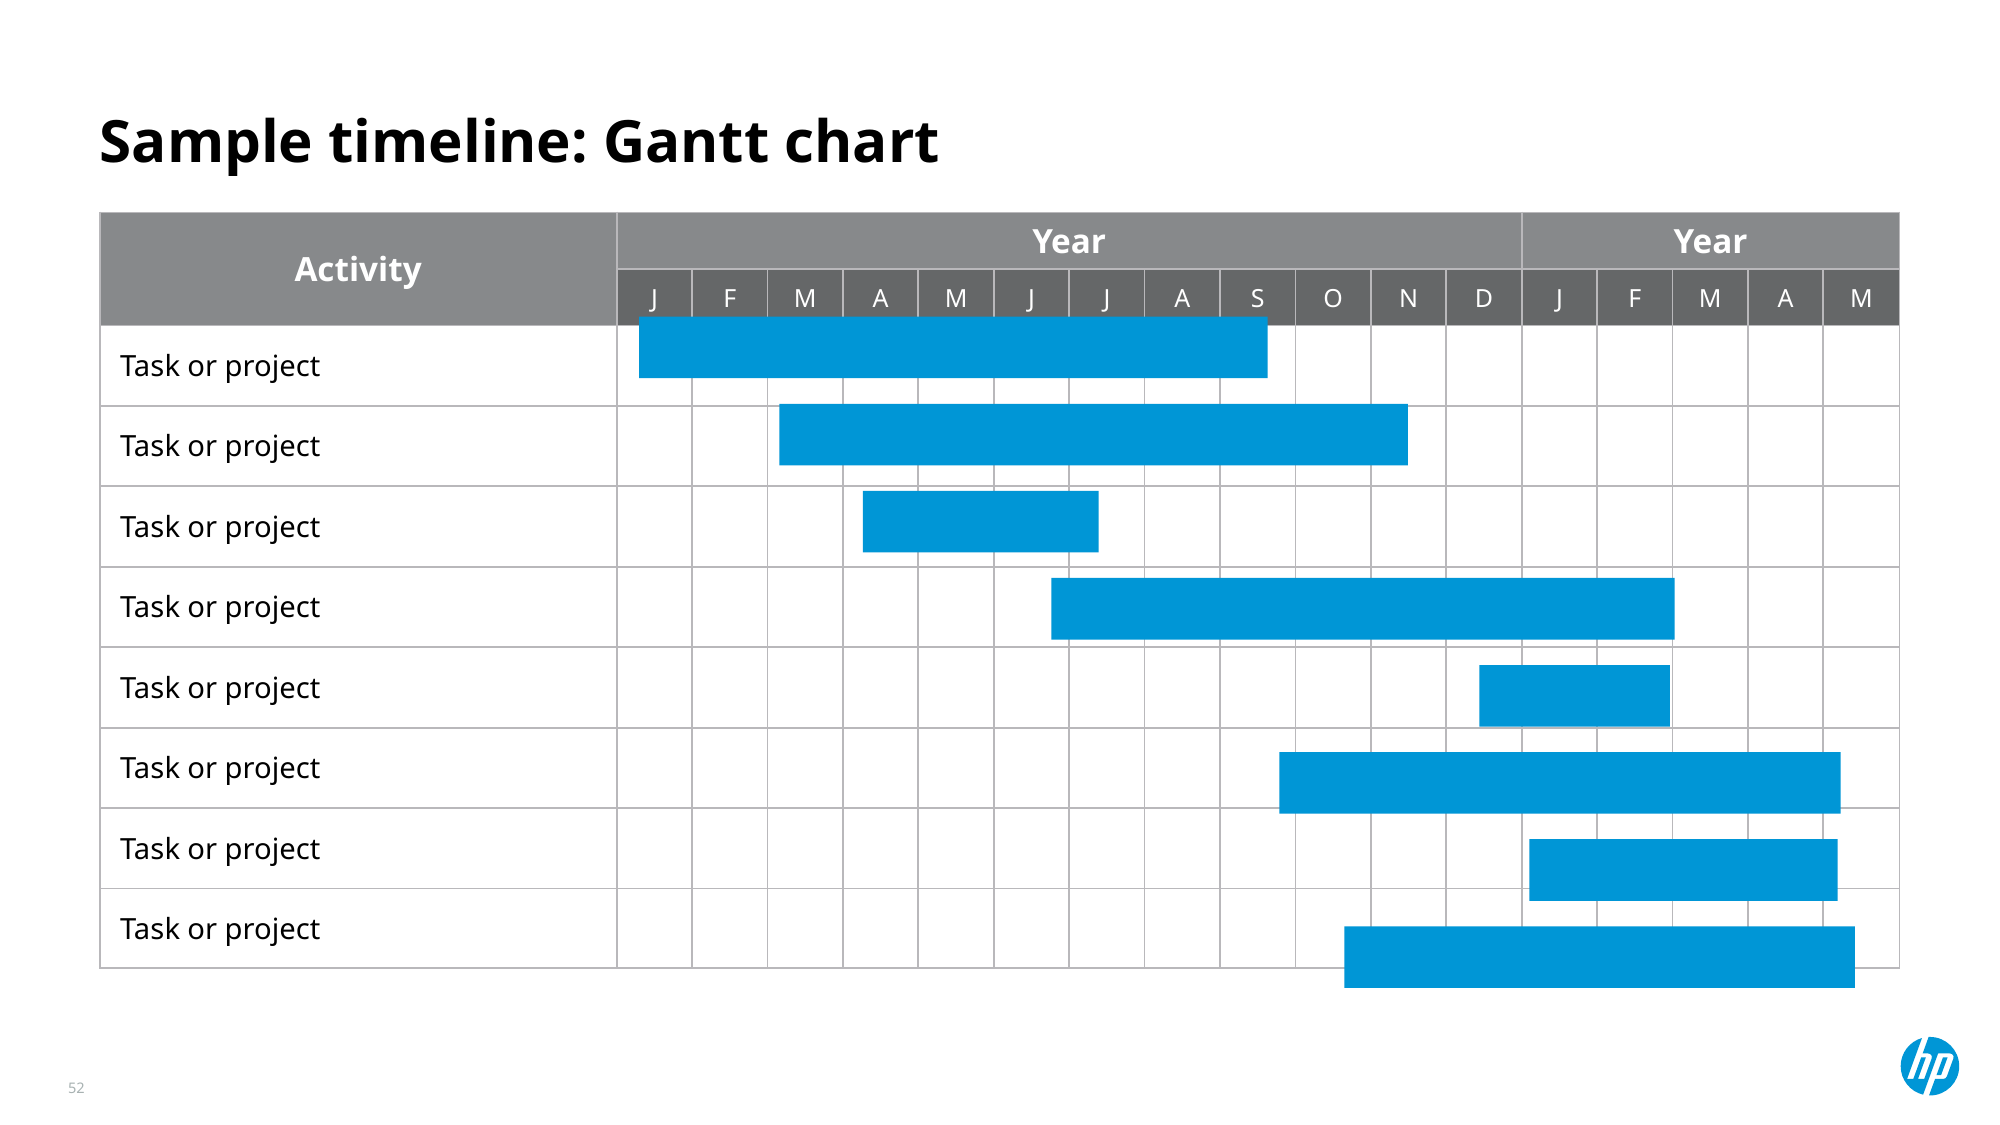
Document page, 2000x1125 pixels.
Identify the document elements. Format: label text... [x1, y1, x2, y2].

table_cell [1673, 407, 1747, 485]
table_cell [1221, 889, 1295, 967]
table_header Activity [101, 213, 616, 325]
table_cell [995, 809, 1068, 888]
table_cell [1296, 889, 1370, 967]
table_cell [768, 889, 842, 967]
table_cell Task or project [101, 487, 616, 566]
table_cell J [995, 270, 1068, 316]
table_cell J [1070, 270, 1144, 316]
table_cell [1749, 487, 1822, 566]
text_box [1344, 926, 1855, 988]
table_cell [1749, 407, 1822, 485]
table_cell [1598, 326, 1672, 405]
table_cell [1447, 814, 1521, 888]
table_cell [1673, 901, 1747, 926]
table_cell [995, 568, 1068, 646]
table_cell [919, 648, 993, 727]
table_cell [919, 466, 993, 485]
table_cell [1372, 407, 1445, 485]
table_cell [844, 379, 917, 403]
table_cell [844, 466, 917, 485]
table_cell [919, 889, 993, 967]
table_cell [1221, 466, 1295, 485]
table_cell [1372, 889, 1445, 926]
table_cell [1447, 487, 1521, 566]
table_cell [1447, 568, 1521, 577]
text_box [639, 316, 1268, 379]
table_cell [618, 648, 691, 727]
table_cell [1221, 326, 1295, 403]
table_cell [1372, 729, 1445, 752]
table_cell [1523, 568, 1596, 577]
table_cell [1824, 407, 1899, 485]
table_cell [1070, 640, 1144, 646]
text_box [1279, 752, 1841, 814]
table_cell [1673, 568, 1747, 646]
table_cell [919, 809, 993, 888]
text_box [1529, 839, 1838, 901]
table_cell M [768, 270, 842, 316]
title Sample timeline: Gantt chart [99, 50, 1900, 175]
table_cell [1447, 729, 1521, 752]
table_cell [1296, 640, 1370, 646]
table_cell [1447, 326, 1521, 405]
table_cell [1673, 729, 1747, 752]
table_cell [768, 568, 842, 646]
table_cell [693, 889, 767, 967]
table_cell [1070, 648, 1144, 727]
table_cell A [1749, 270, 1822, 325]
table_cell [1447, 640, 1521, 646]
table_cell [844, 809, 917, 888]
table_cell M [1824, 270, 1899, 325]
table_cell [1824, 729, 1899, 807]
table_cell F [693, 270, 767, 316]
table_cell Task or project [101, 326, 616, 405]
table_cell Task or project [101, 568, 616, 646]
table_cell D [1447, 270, 1521, 325]
table_cell Task or project [101, 648, 616, 727]
table_cell [995, 553, 1068, 566]
table_cell [1598, 407, 1672, 485]
table_cell [1598, 487, 1672, 566]
table_cell [693, 568, 767, 646]
table_cell A [844, 270, 917, 316]
table_cell [768, 809, 842, 888]
table_cell [1598, 729, 1672, 752]
table_cell [1598, 568, 1672, 577]
table_cell [1145, 487, 1219, 566]
table_cell M [1673, 270, 1747, 325]
table_cell Task or project [101, 407, 616, 485]
slide_number <number> [34, 1062, 85, 1099]
table_cell [693, 487, 767, 566]
table_cell [1824, 889, 1899, 967]
table_cell [1296, 326, 1370, 403]
table_cell [1221, 568, 1295, 577]
table_cell [1598, 814, 1672, 839]
table_cell [1296, 814, 1370, 888]
table_cell [693, 648, 767, 727]
table_cell [1145, 809, 1219, 888]
table_cell [844, 487, 917, 566]
table_cell [1824, 809, 1899, 888]
table_cell [844, 729, 917, 807]
table_cell [1145, 379, 1219, 403]
table_cell [1145, 568, 1219, 577]
table_cell [1749, 814, 1822, 839]
table_cell [1372, 814, 1445, 888]
table_cell [1296, 487, 1370, 566]
table_cell [1296, 648, 1370, 727]
table_cell [919, 729, 993, 807]
table_cell [1523, 889, 1596, 926]
table_cell [1749, 326, 1822, 405]
table_cell [1824, 648, 1899, 727]
table_header Year [1523, 213, 1899, 268]
table_cell [1070, 889, 1144, 967]
table_cell [1145, 648, 1219, 727]
table_cell [1372, 568, 1445, 577]
table_cell [1296, 568, 1370, 577]
table_cell [693, 729, 767, 807]
table_cell [1221, 640, 1295, 646]
table_cell [618, 809, 691, 888]
table_cell M [919, 270, 993, 316]
table_cell [1673, 648, 1747, 727]
table_cell [693, 407, 767, 485]
text_box [1051, 577, 1675, 640]
table_cell [1070, 379, 1144, 403]
table_cell [844, 568, 917, 646]
table_cell [1372, 487, 1445, 566]
table_cell [1673, 814, 1747, 839]
table_cell J [618, 270, 691, 325]
table_cell [995, 648, 1068, 727]
table_cell [1070, 568, 1144, 577]
table_cell [1070, 729, 1144, 807]
table_cell [1070, 466, 1144, 485]
table_cell [1673, 326, 1747, 405]
table_cell N [1372, 270, 1445, 325]
table_cell [1447, 889, 1521, 926]
table_cell [1145, 640, 1219, 646]
table_cell [1749, 648, 1822, 727]
table_cell [1221, 809, 1295, 888]
table_cell [1145, 729, 1219, 807]
table_cell [1070, 809, 1144, 888]
table_cell [618, 487, 691, 566]
table_cell S [1221, 270, 1295, 325]
text_box [1479, 665, 1670, 727]
table_cell Task or project [101, 729, 616, 807]
table_cell [1221, 487, 1295, 566]
table_cell [1598, 640, 1672, 646]
table_cell [919, 379, 993, 403]
table_cell [1523, 814, 1596, 888]
table_cell A [1145, 270, 1219, 316]
table_cell [1824, 487, 1899, 566]
table_cell [995, 466, 1068, 485]
table_cell [768, 729, 842, 807]
table_cell [618, 889, 691, 967]
table_cell [844, 648, 917, 727]
table_cell [1523, 640, 1596, 646]
table_cell [693, 379, 767, 405]
table_cell [1447, 407, 1521, 485]
table_cell [1598, 648, 1672, 727]
table_cell [1749, 901, 1822, 926]
table_cell [1749, 729, 1822, 752]
table_cell J [1523, 270, 1596, 325]
table_cell [618, 729, 691, 807]
table_cell [919, 553, 993, 566]
table_cell [995, 729, 1068, 807]
table_cell [1145, 889, 1219, 967]
table_cell [844, 889, 917, 967]
table_cell [1523, 729, 1596, 752]
table_cell [1296, 729, 1370, 752]
table_cell [1598, 901, 1672, 926]
table_cell Task or project [101, 809, 616, 888]
table_cell [768, 379, 842, 405]
table_cell [768, 407, 842, 485]
table_cell [618, 568, 691, 646]
table_cell [1749, 568, 1822, 646]
table_cell [768, 487, 842, 566]
table_cell [1523, 326, 1596, 405]
table_cell [618, 326, 691, 405]
table_cell [1372, 640, 1445, 646]
table_cell [1673, 487, 1747, 566]
table_cell [768, 648, 842, 727]
table_cell [919, 568, 993, 646]
table_cell [1070, 487, 1144, 566]
table_cell [1523, 648, 1596, 665]
table_cell Task or project [101, 889, 616, 967]
table_cell [1523, 407, 1596, 485]
table_cell O [1296, 270, 1370, 325]
table_cell [1523, 487, 1596, 566]
text_box [779, 403, 1408, 466]
table_cell [995, 889, 1068, 967]
table_cell [1824, 568, 1899, 646]
text_box [862, 490, 1099, 553]
table_cell [618, 407, 691, 485]
table_header Year [618, 213, 1521, 268]
table_cell [1296, 466, 1370, 485]
table_cell [1221, 648, 1295, 727]
table_cell F [1598, 270, 1672, 325]
table_cell [1372, 326, 1445, 405]
table_cell [1824, 326, 1899, 405]
table_cell [1145, 466, 1219, 485]
table_cell [995, 379, 1068, 403]
table_cell [693, 809, 767, 888]
table_cell [1447, 648, 1521, 727]
table_cell [1372, 648, 1445, 727]
table_cell [1221, 729, 1295, 807]
